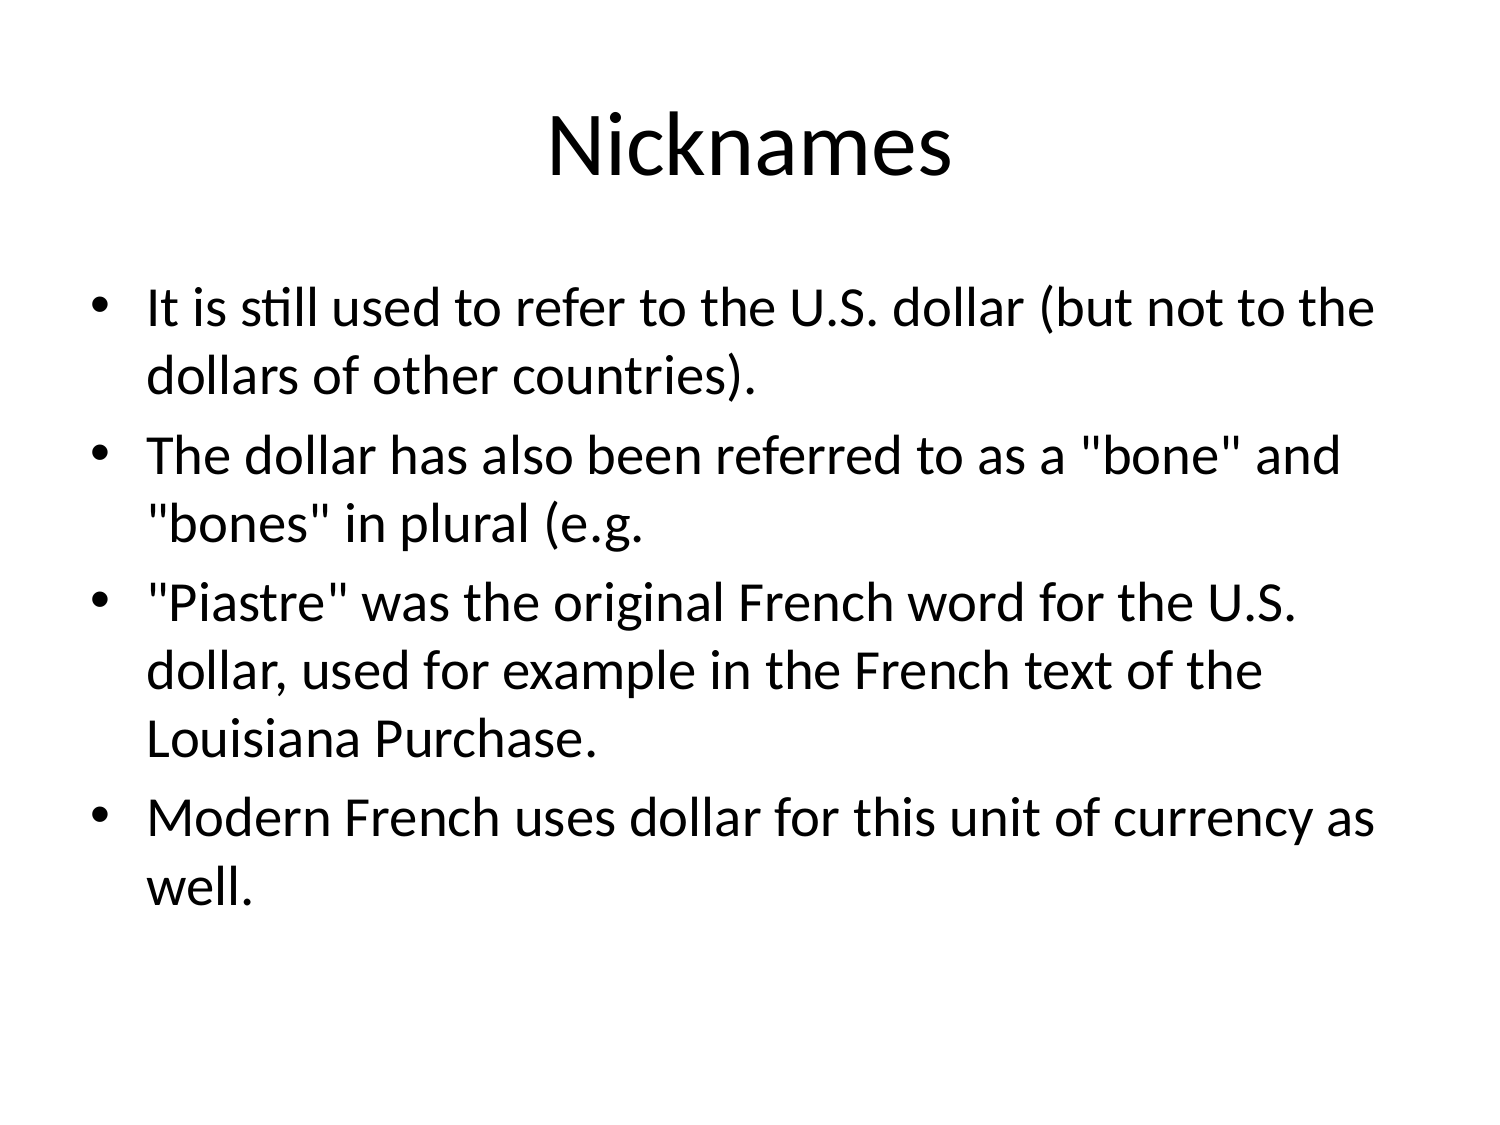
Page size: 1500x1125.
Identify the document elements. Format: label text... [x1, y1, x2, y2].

title Nicknames [75, 45, 1425, 233]
list It is still used to refer to the U.S. dollar (but not to the dollars of other countries). The dollar has also been referred to as a "bone" and "bones" in plural (e.g. "Piastre" was the original French word for the U.S. dollar, used for example in the French text of the Louisiana Purchase. Modern French uses dollar for this unit of currency as well. [75, 262, 1425, 1005]
